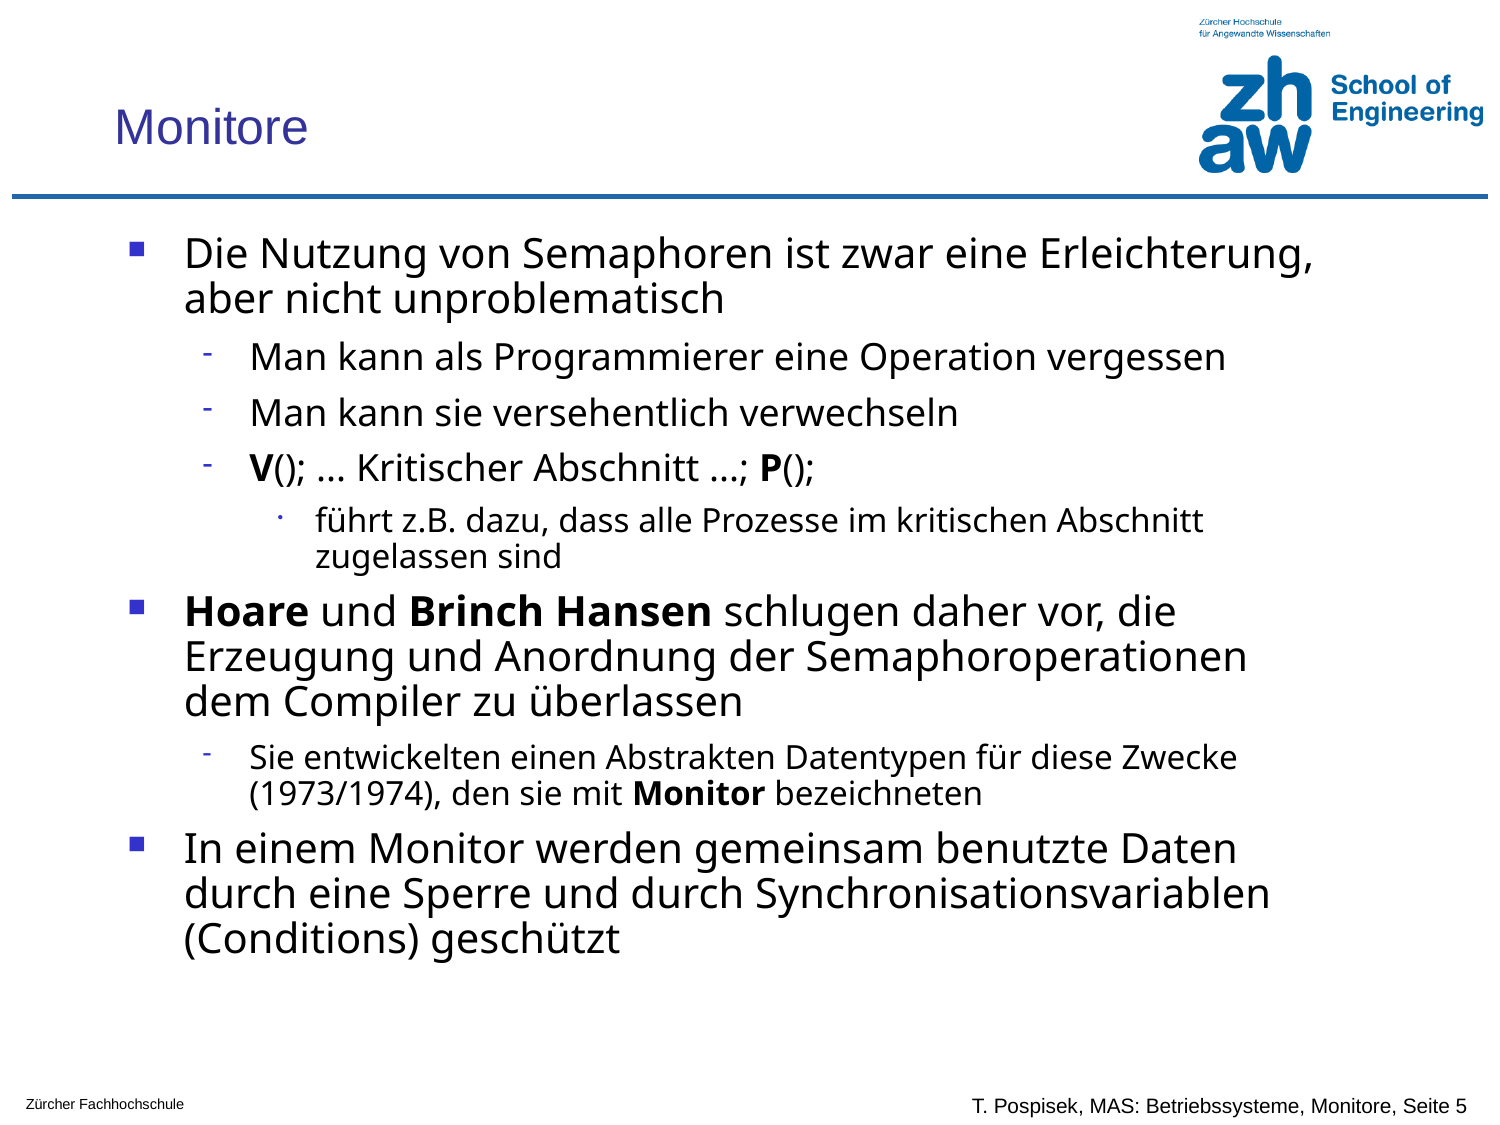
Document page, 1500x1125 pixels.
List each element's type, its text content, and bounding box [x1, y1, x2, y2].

list Die Nutzung von Semaphoren ist zwar eine Erleichterung, aber nicht unproblematisch Man kann als Programmierer eine Operation vergessen Man kann sie versehentlich verwechseln V(); ... Kritischer Abschnitt ...; P(); führt z.B. dazu, dass alle Prozesse im kritischen Abschnitt zugelassen sind Hoare und Brinch Hansen schlugen daher vor, die Erzeugung und Anordnung der Semaphoroperationen dem Compiler zu überlassen Sie entwickelten einen Abstrakten Datentypen für diese Zwecke (1973/1974), den sie mit Monitor bezeichneten In einem Monitor werden gemeinsam benutzte Daten durch eine Sperre und durch Synchronisationsvariablen (Conditions) geschützt [112, 224, 1363, 963]
picture [1199, 19, 1483, 173]
title Monitore [99, 50, 1379, 163]
